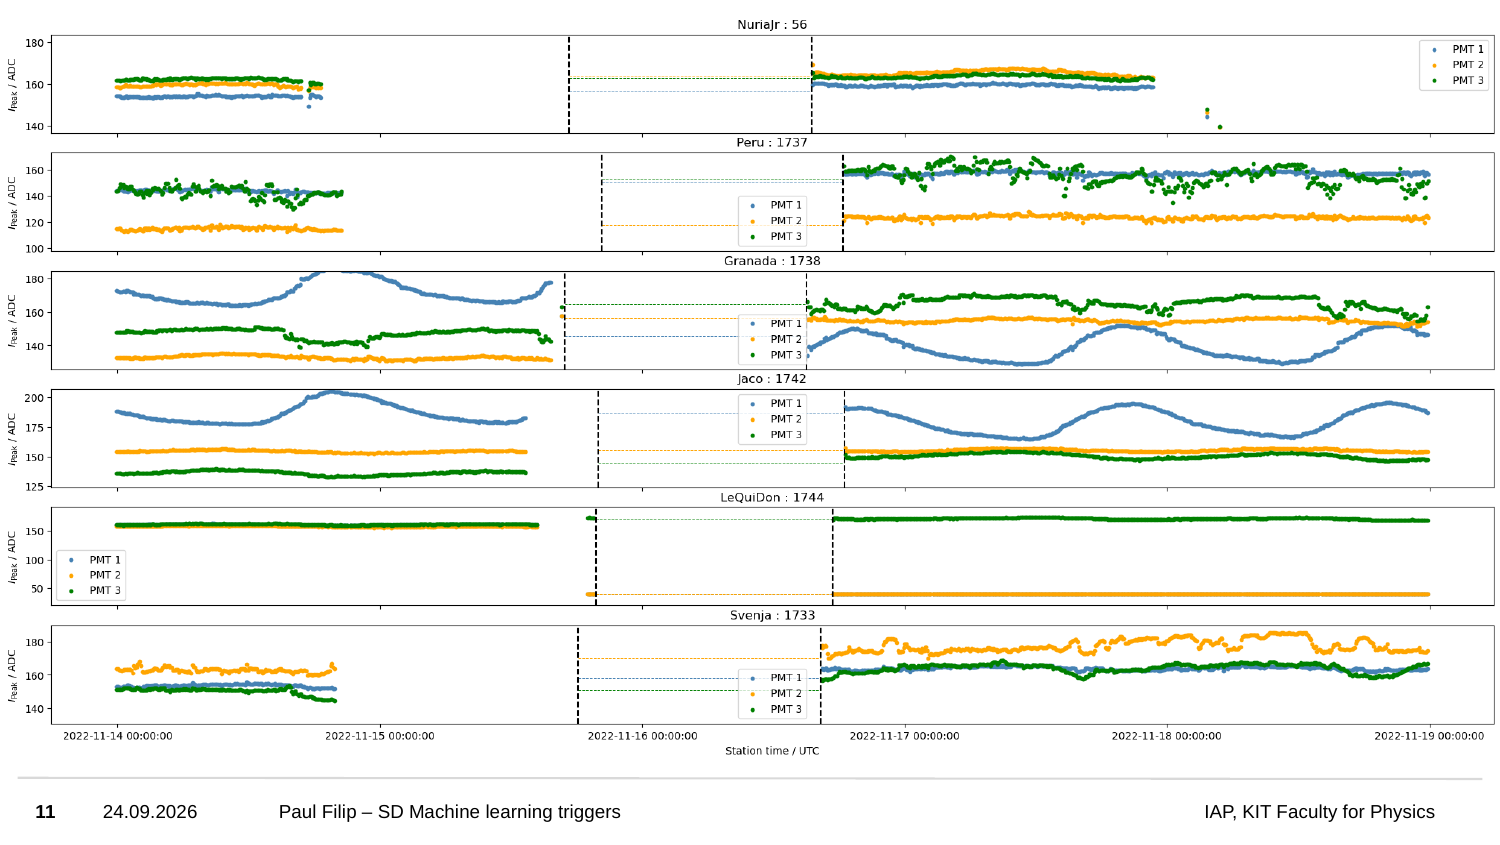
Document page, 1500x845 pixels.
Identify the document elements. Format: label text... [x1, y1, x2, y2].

slide_number <number> [35, 778, 89, 844]
slide_number 03.02.2024 [102, 778, 272, 844]
picture [0, 12, 1500, 763]
